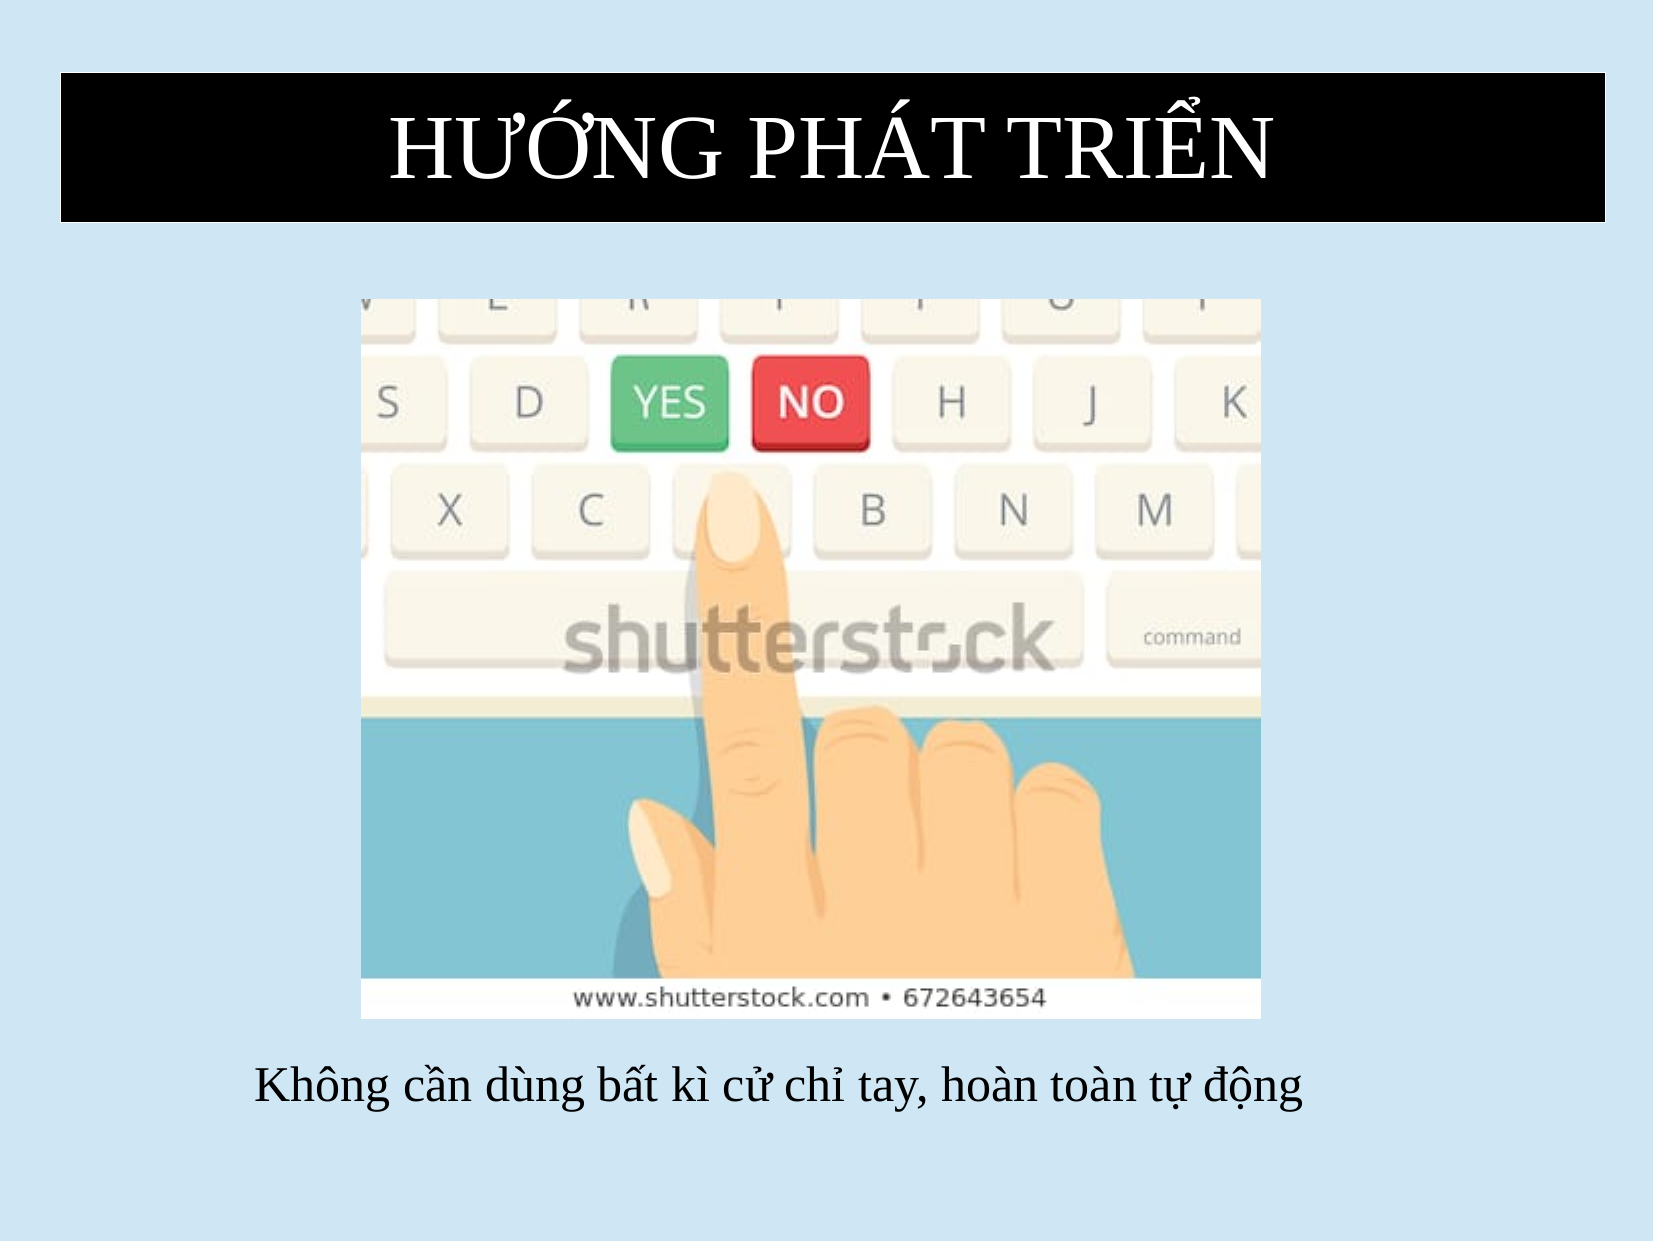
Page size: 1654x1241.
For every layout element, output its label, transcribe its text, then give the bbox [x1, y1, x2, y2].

text_box HƯỚNG PHÁT TRIỂN [60, 72, 1606, 223]
text_box Không cần dùng bất kì cử chỉ tay, hoàn toàn tự động [240, 1050, 1396, 1176]
picture [361, 299, 1261, 1019]
